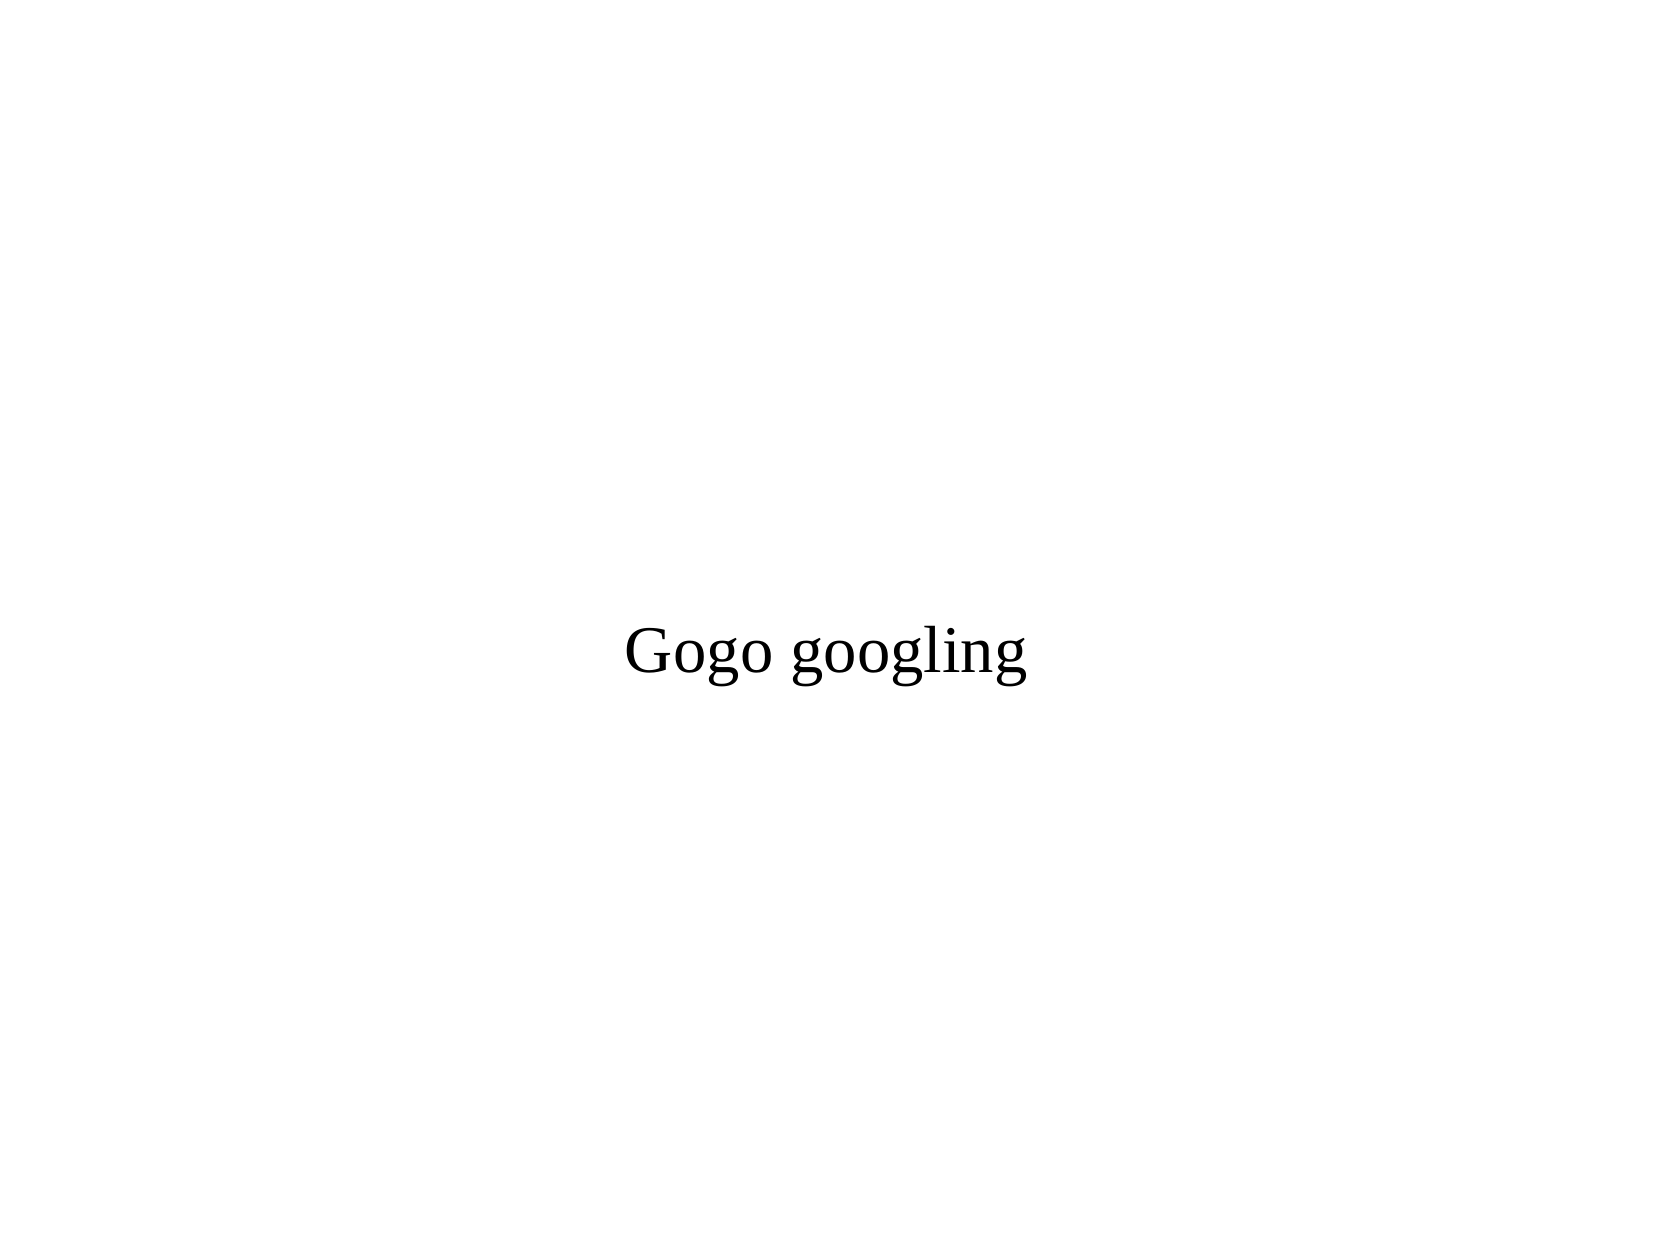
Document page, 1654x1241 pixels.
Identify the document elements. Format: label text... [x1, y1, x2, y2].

subtitle Gogo googling [82, 290, 1571, 1010]
